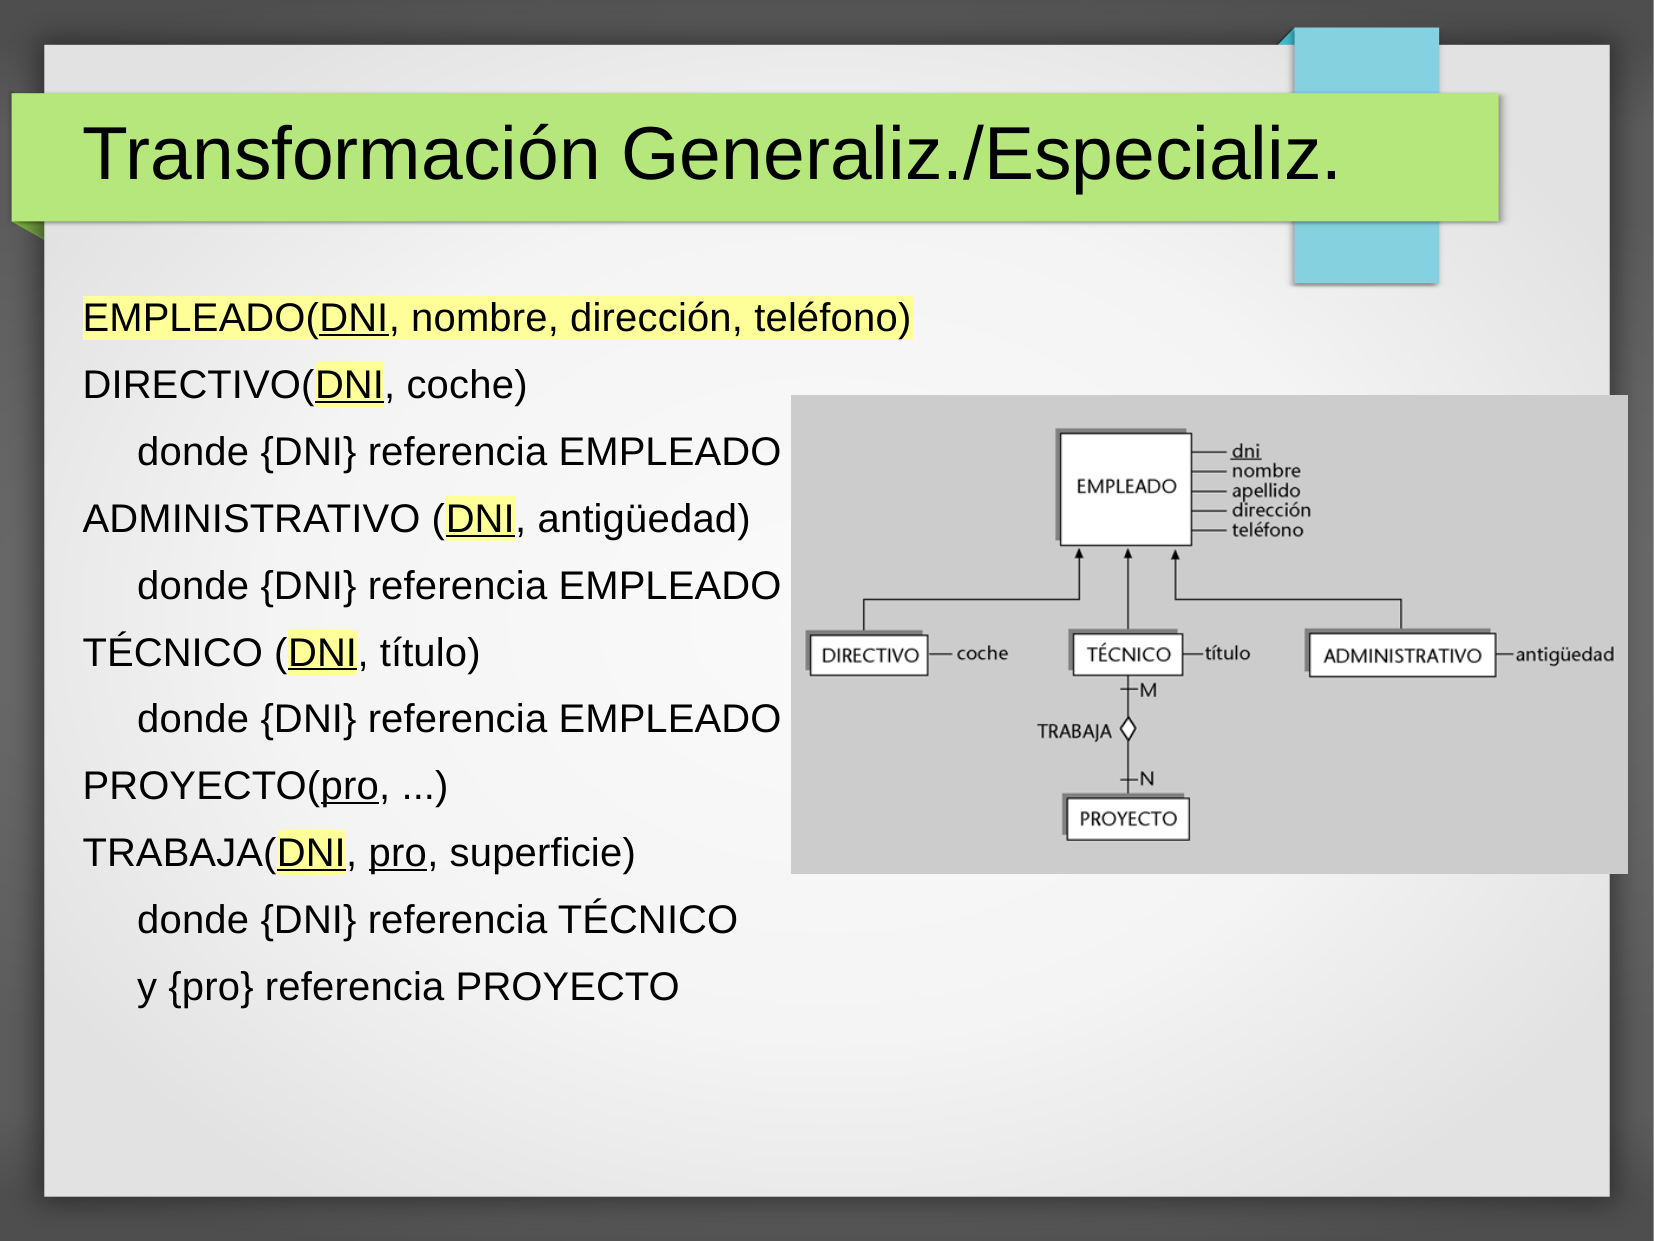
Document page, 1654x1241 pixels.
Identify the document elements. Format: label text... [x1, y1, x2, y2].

title Transformación Generaliz./Especializ. [82, 69, 1465, 238]
list EMPLEADO(DNI, nombre, dirección, teléfono) DIRECTIVO(DNI, coche) donde {DNI} referencia EMPLEADO ADMINISTRATIVO (DNI, antigüedad) donde {DNI} referencia EMPLEADO TÉCNICO (DNI, título) donde {DNI} referencia EMPLEADO PROYECTO(pro, ...) TRABAJA(DNI, pro, superficie) donde {DNI} referencia TÉCNICO y {pro} referencia PROYECTO [82, 295, 1571, 1015]
picture [0, 0, 1654, 1241]
